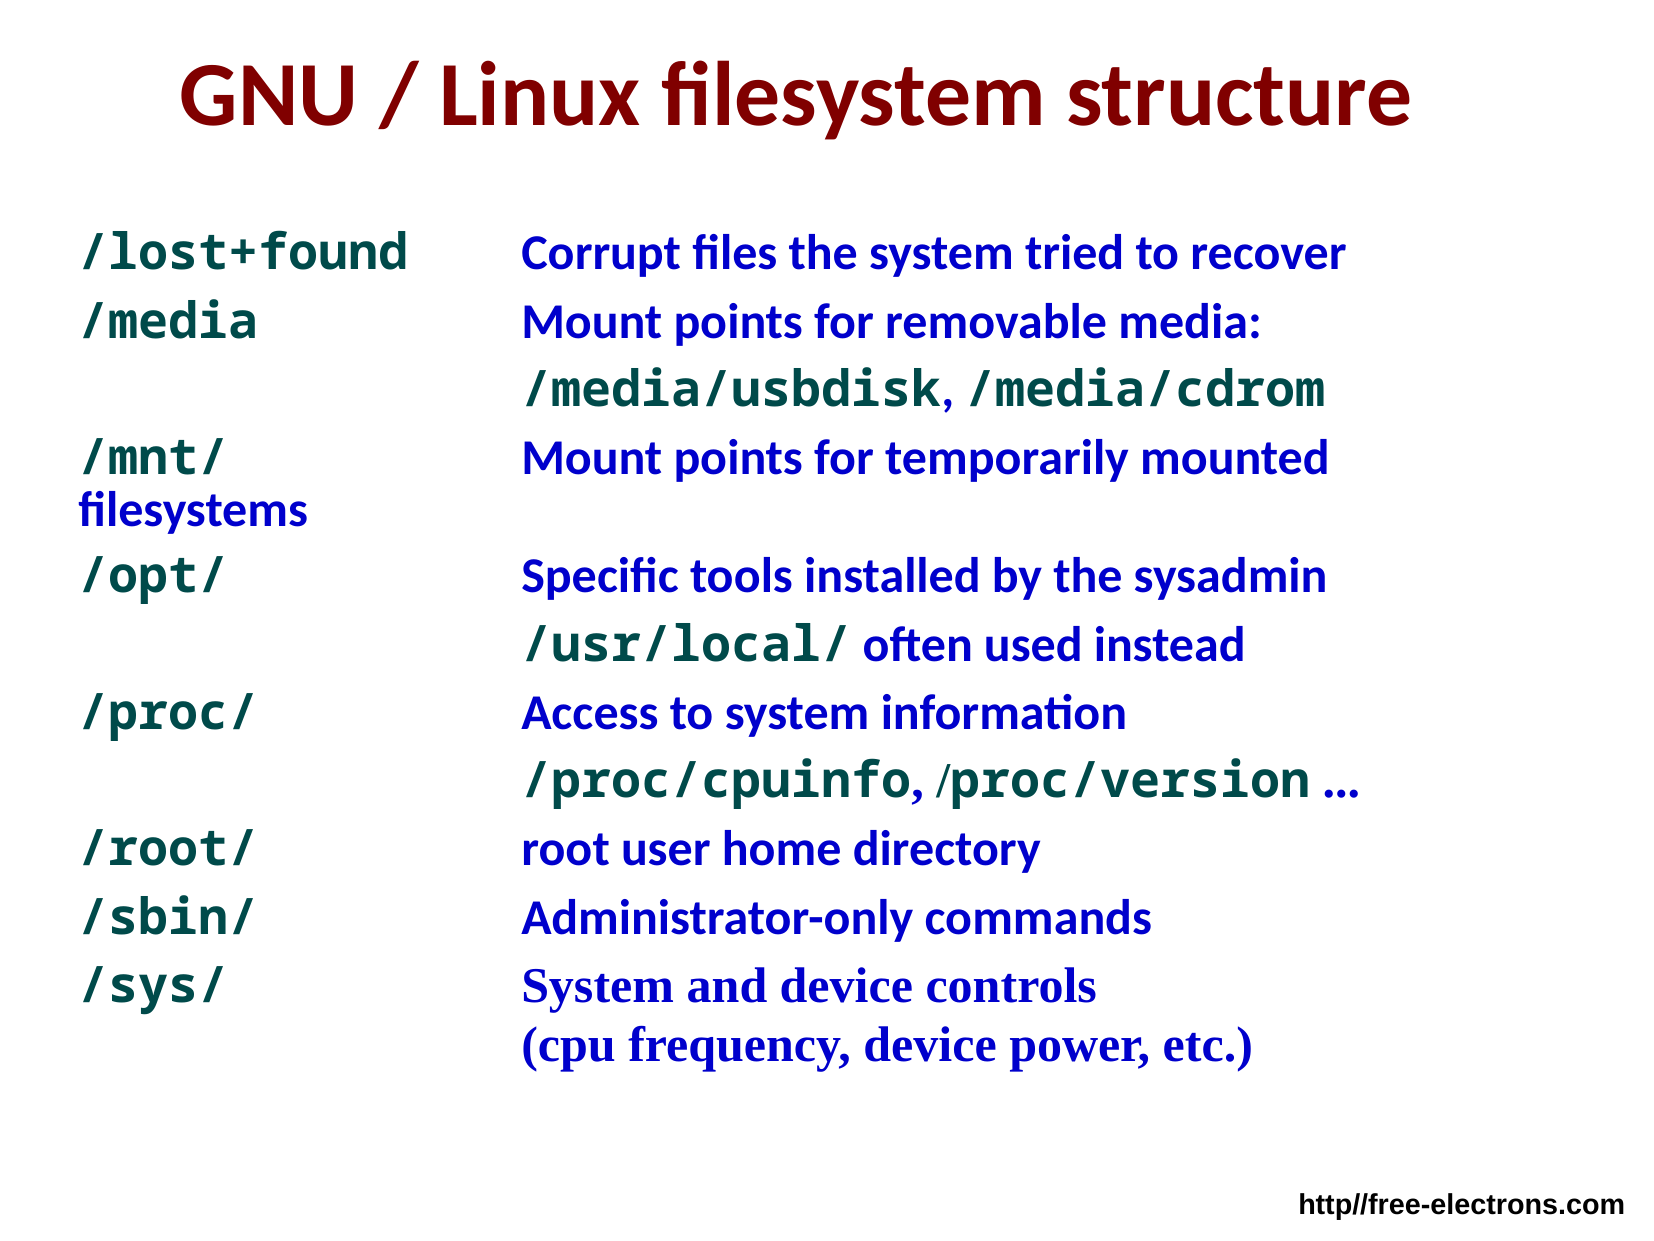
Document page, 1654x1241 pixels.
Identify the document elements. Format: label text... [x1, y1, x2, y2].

title GNU / Linux filesystem structure [62, 0, 1552, 210]
list /lost+found Corrupt files the system tried to recover /media Mount points for removable media: /media/usbdisk, /media/cdrom /mnt/ Mount points for temporarily mounted filesystems /opt/ Specific tools installed by the sysadmin /usr/local/ often used instead /proc/ Access to system information /proc/cpuinfo, /proc/version ... /root/ root user home directory /sbin/ Administrator-only commands /sys/ System and device controls (cpu frequency, device power, etc.) [60, 216, 1553, 1091]
text_box http//free-electrons.com [1275, 1181, 1641, 1241]
